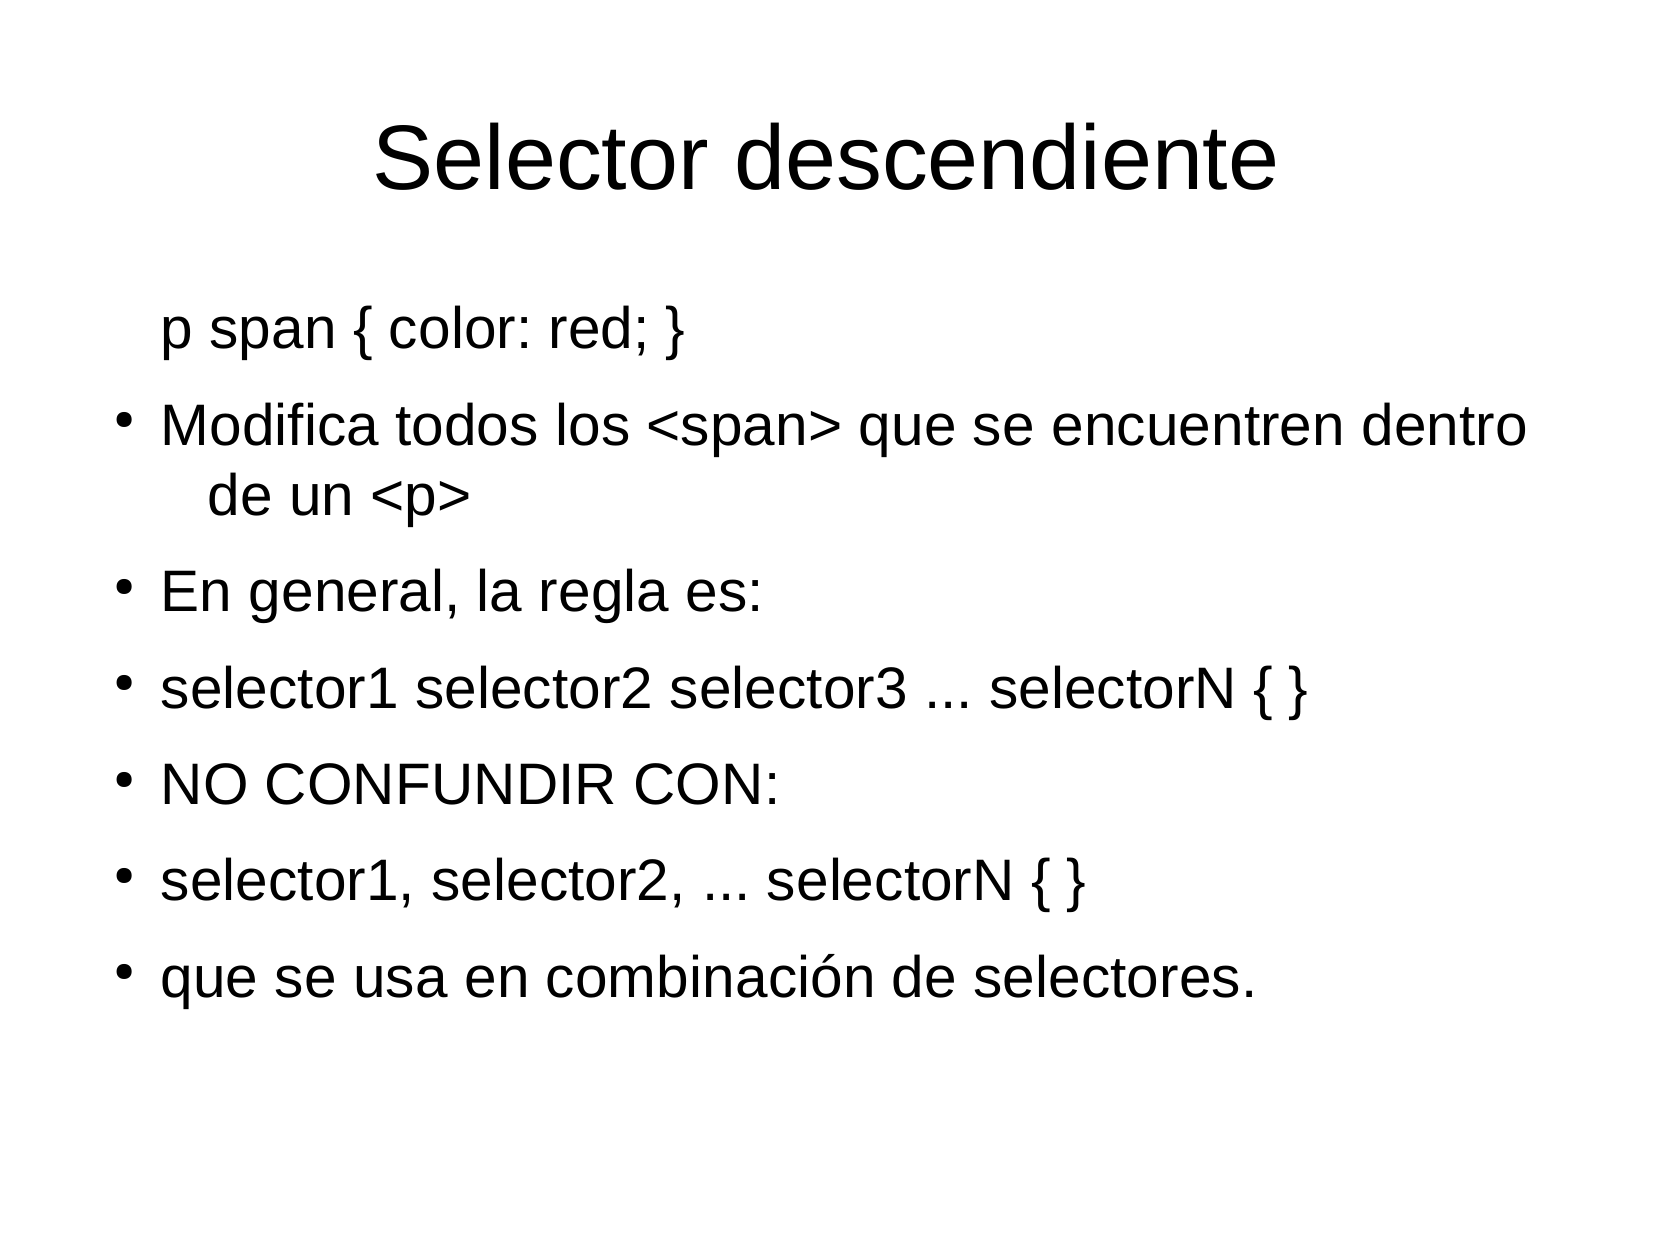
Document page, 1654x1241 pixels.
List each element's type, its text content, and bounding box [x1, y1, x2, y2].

list p span { color: red; } Modifica todos los <span> que se encuentren dentro de un <p> En general, la regla es: selector1 selector2 selector3 ... selectorN { } NO CONFUNDIR CON: selector1, selector2, ... selectorN { } que se usa en combinación de selectores. [82, 290, 1538, 1010]
title Selector descendiente [82, 49, 1571, 257]
